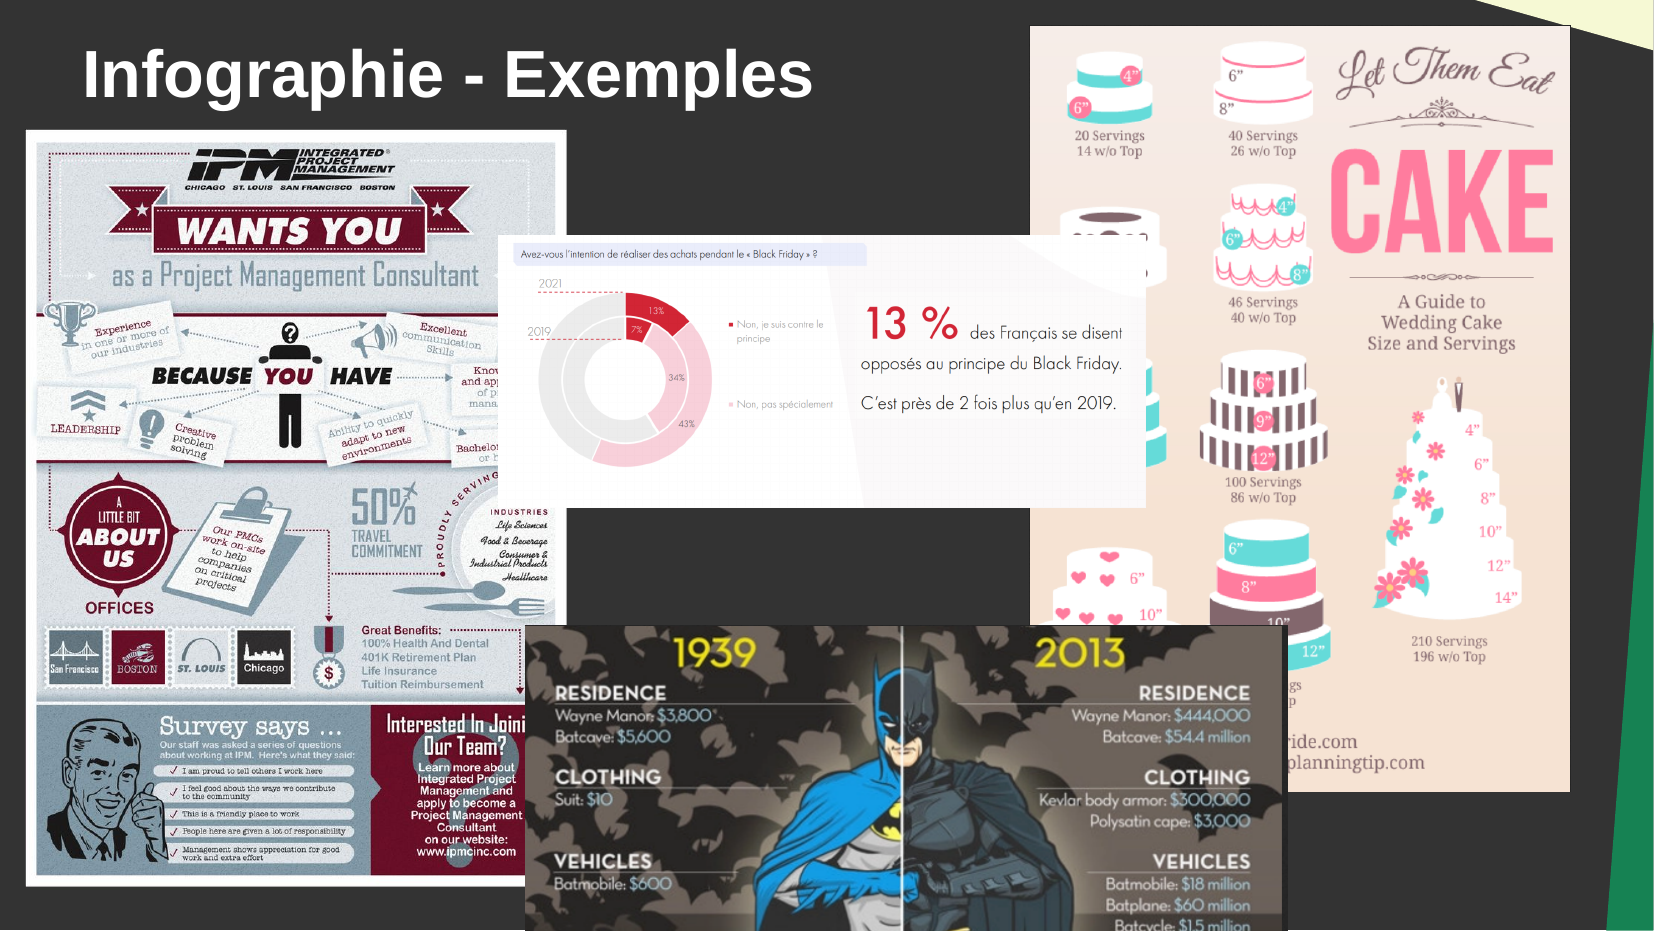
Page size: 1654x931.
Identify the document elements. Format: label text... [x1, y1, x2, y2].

title Infographie - Exemples [82, 37, 1029, 122]
text_box [1475, 0, 1654, 51]
text_box [1606, 313, 1654, 931]
picture [25, 25, 1571, 931]
